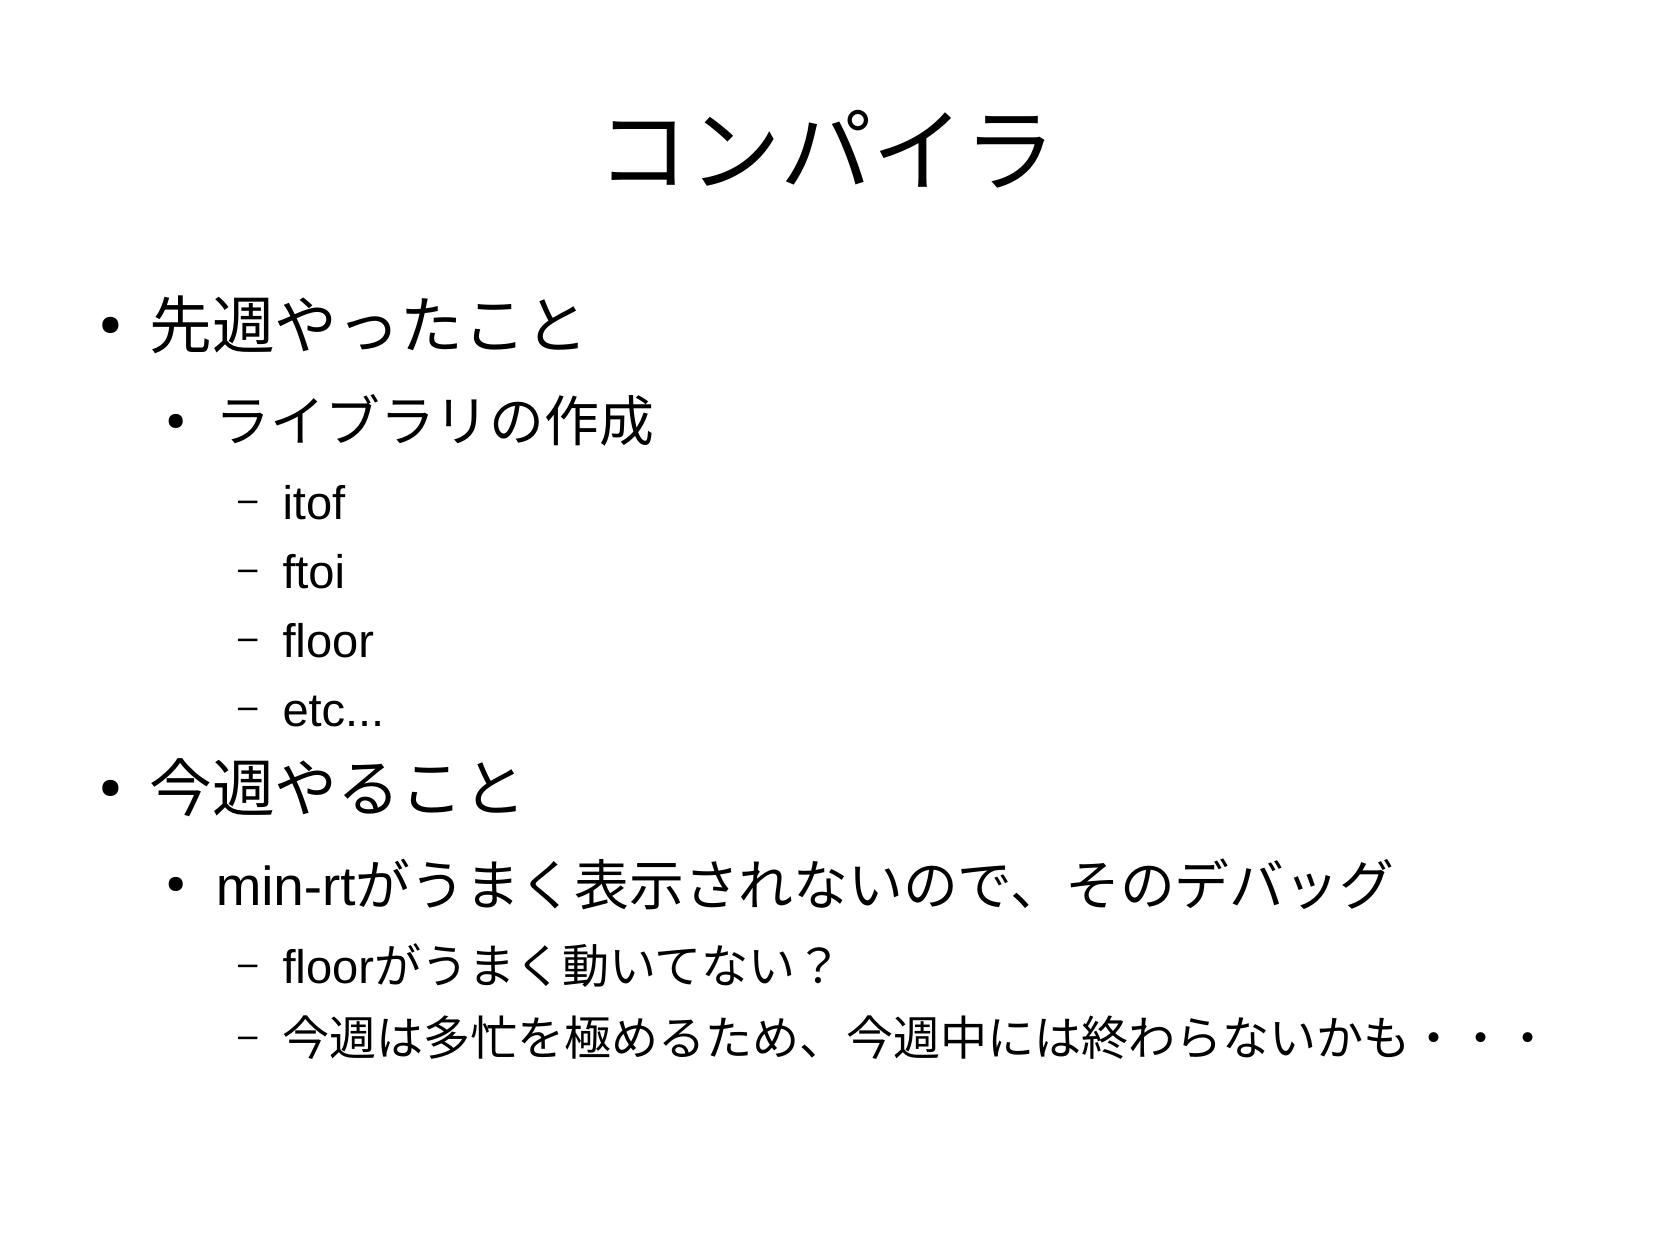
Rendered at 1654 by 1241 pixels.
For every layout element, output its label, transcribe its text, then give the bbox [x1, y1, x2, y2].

list 先週やったこと ライブラリの作成 itof ftoi floor etc... 今週やること min-rtがうまく表示されないので、そのデバッグ floorがうまく動いてない？ 今週は多忙を極めるため、今週中には終わらないかも・・・ [82, 290, 1571, 1109]
title コンパイラ [82, 49, 1571, 257]
